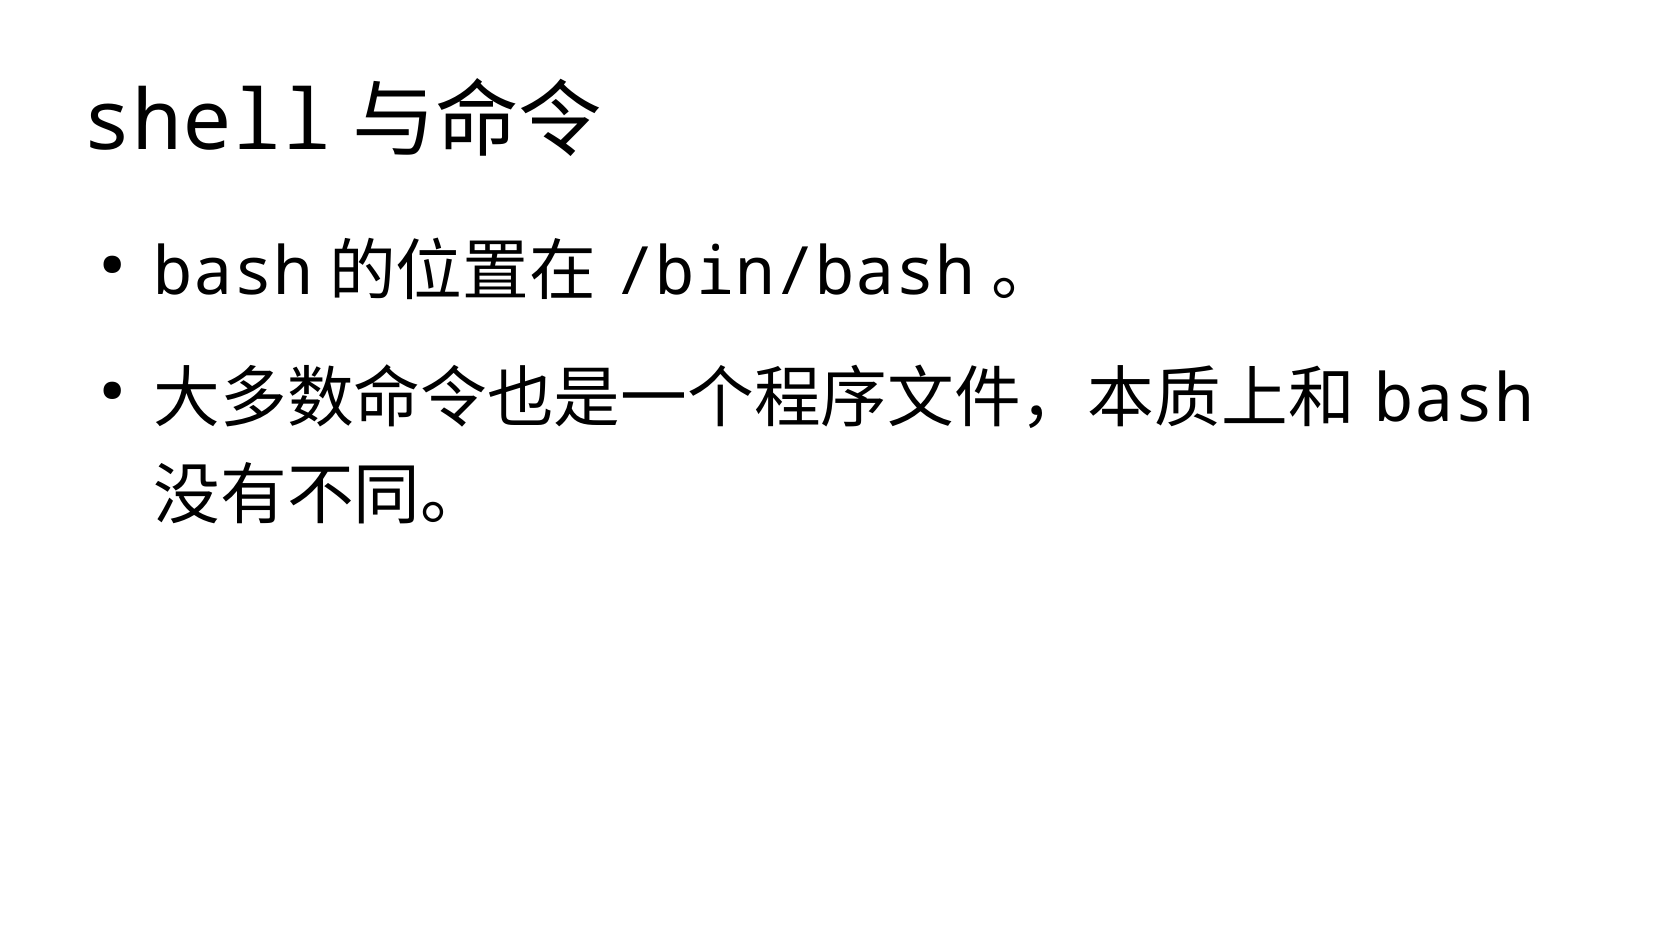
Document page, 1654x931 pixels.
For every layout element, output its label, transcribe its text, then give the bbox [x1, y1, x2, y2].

title shell与命令 [82, 37, 1571, 189]
list bash的位置在/bin/bash。 大多数命令也是一个程序文件，本质上和bash没有不同。 [82, 217, 1571, 758]
